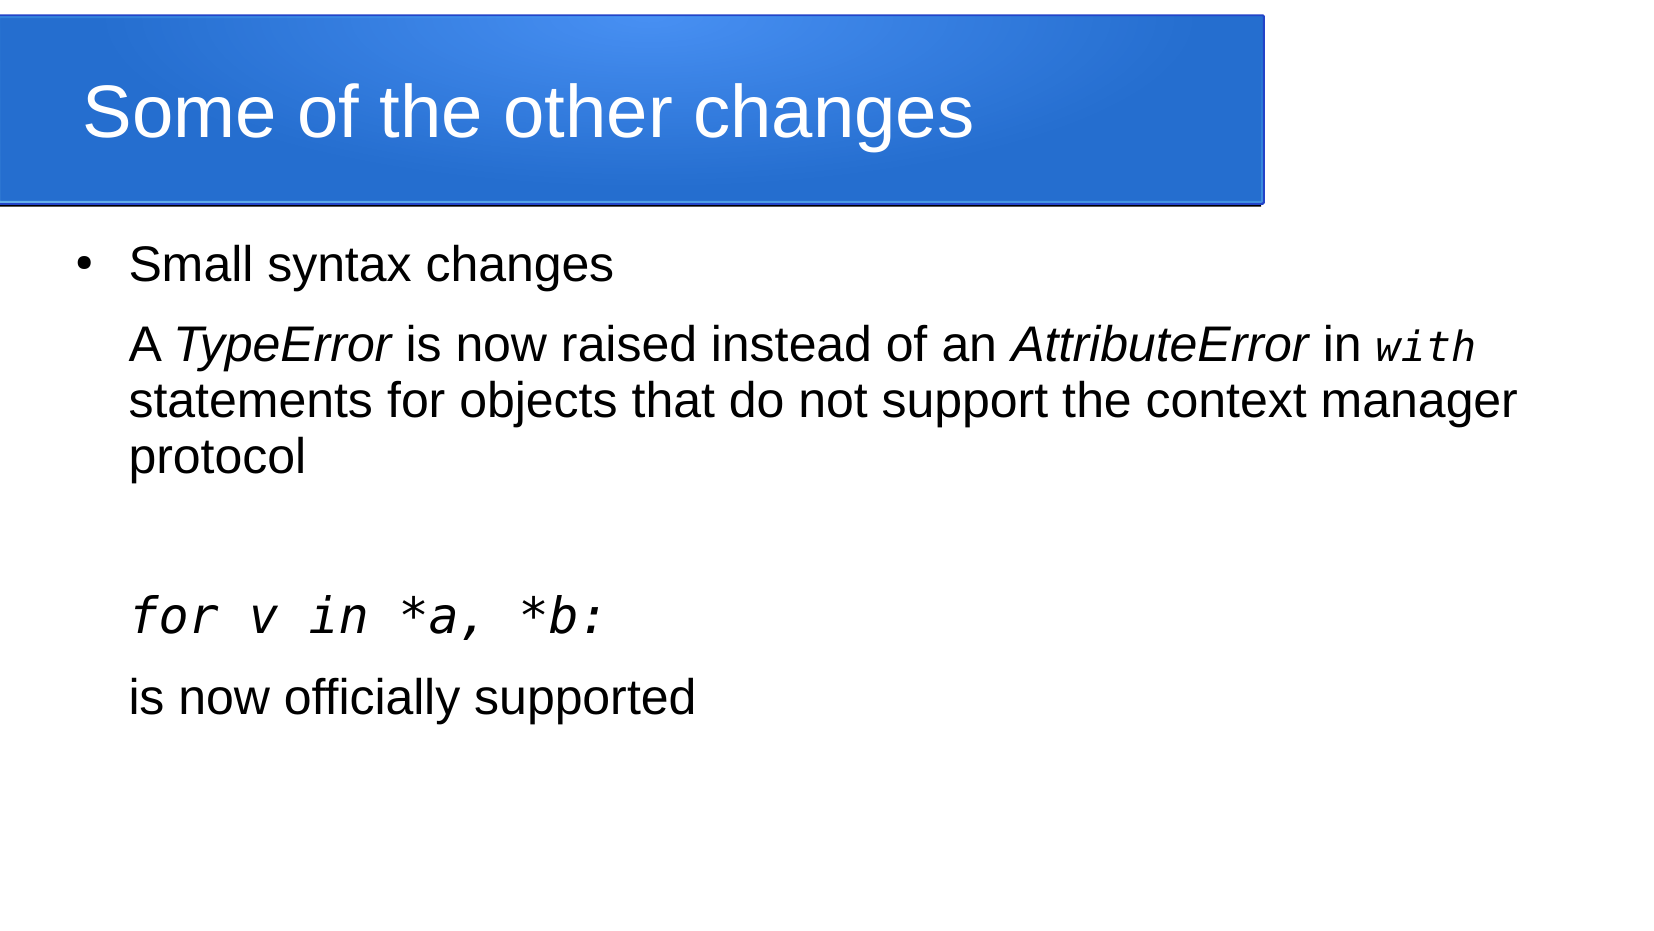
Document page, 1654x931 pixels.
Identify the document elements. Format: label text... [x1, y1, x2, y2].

list Small syntax changes A TypeError is now raised instead of an AttributeError in with statements for objects that do not support the context manager protocol for v in *a, *b: is now officially supported [57, 236, 1546, 868]
title Some of the other changes [82, 35, 1235, 189]
